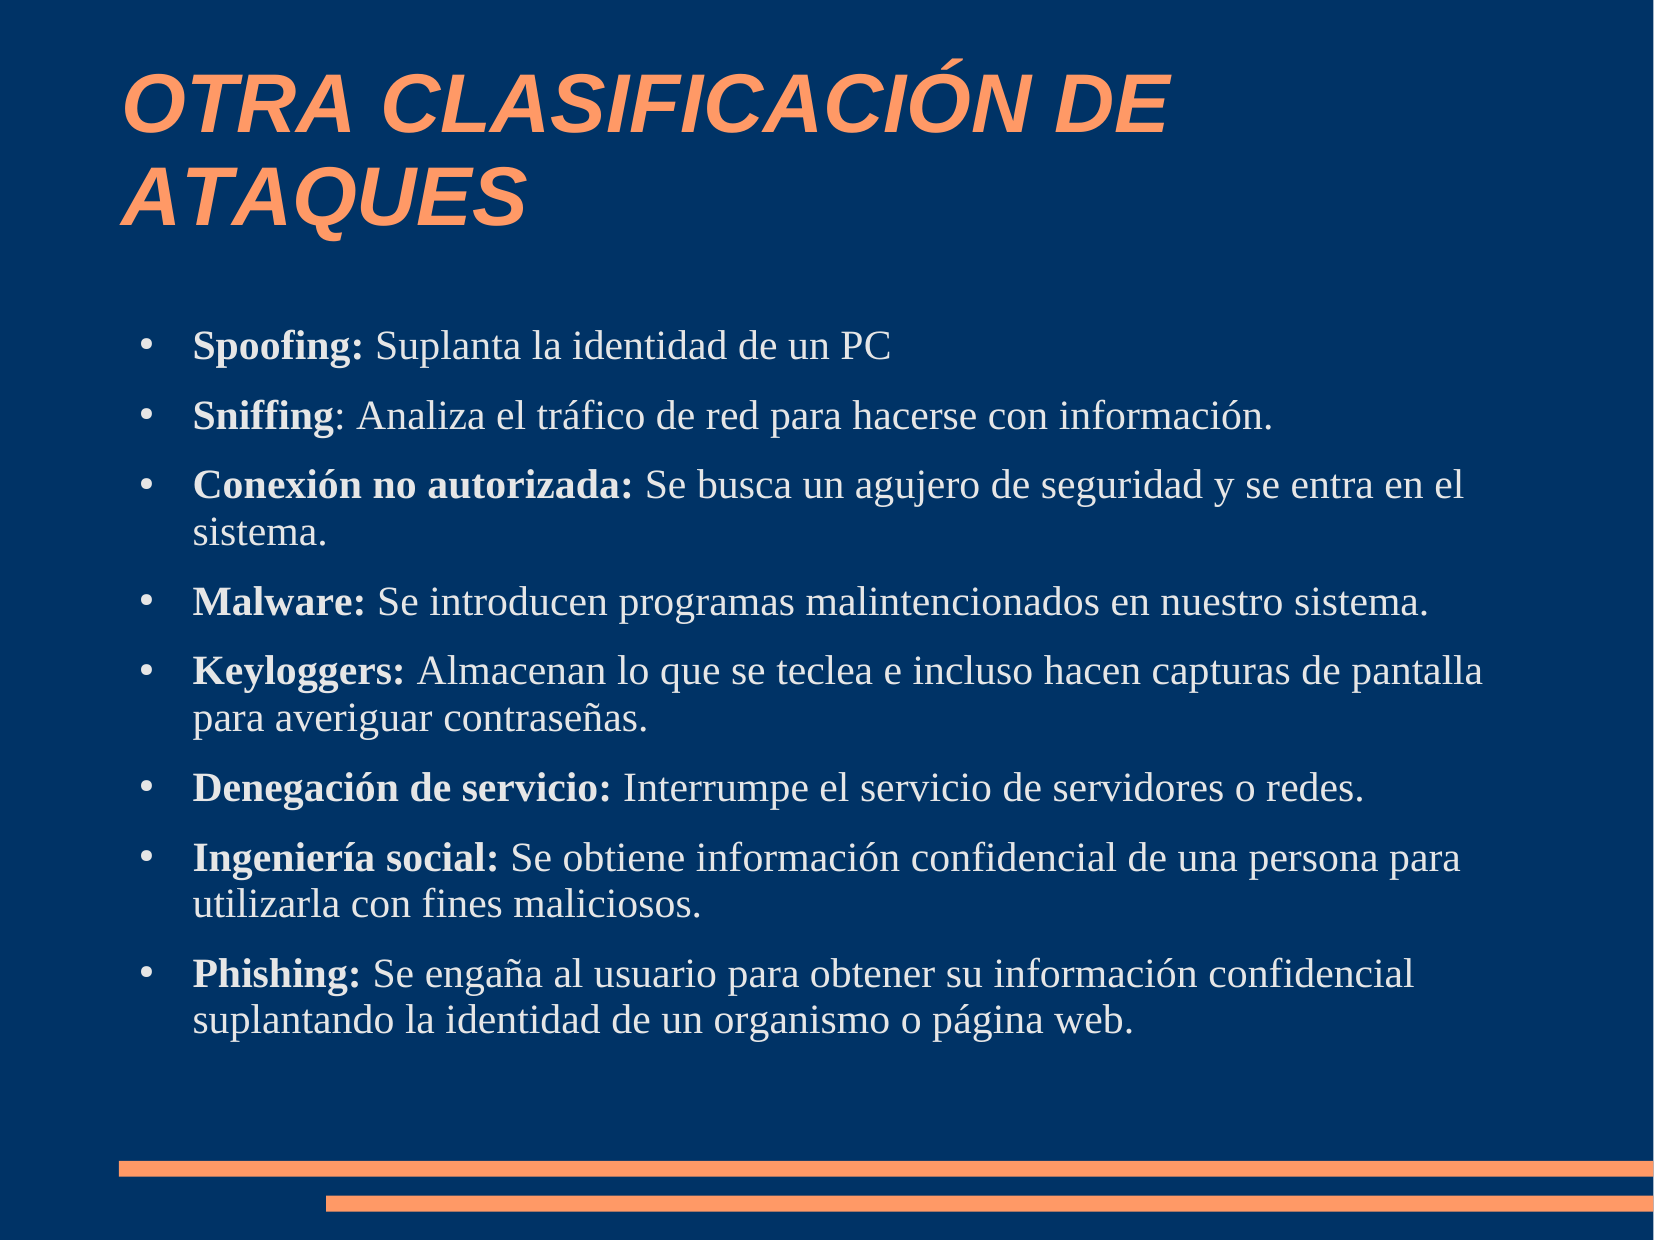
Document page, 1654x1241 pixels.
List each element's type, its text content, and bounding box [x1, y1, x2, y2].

title OTRA CLASIFICACIÓN DE ATAQUES [121, 53, 1534, 246]
list Spoofing: Suplanta la identidad de un PC Sniffing: Analiza el tráfico de red para hacerse con información. Conexión no autorizada: Se busca un agujero de seguridad y se entra en el sistema. Malware: Se introducen programas malintencionados en nuestro sistema. Keyloggers: Almacenan lo que se teclea e incluso hacen capturas de pantalla para averiguar contraseñas. Denegación de servicio: Interrumpe el servicio de servidores o redes. Ingeniería social: Se obtiene información confidencial de una persona para utilizarla con fines maliciosos. Phishing: Se engaña al usuario para obtener su información confidencial suplantando la identidad de un organismo o página web. [121, 322, 1561, 1118]
